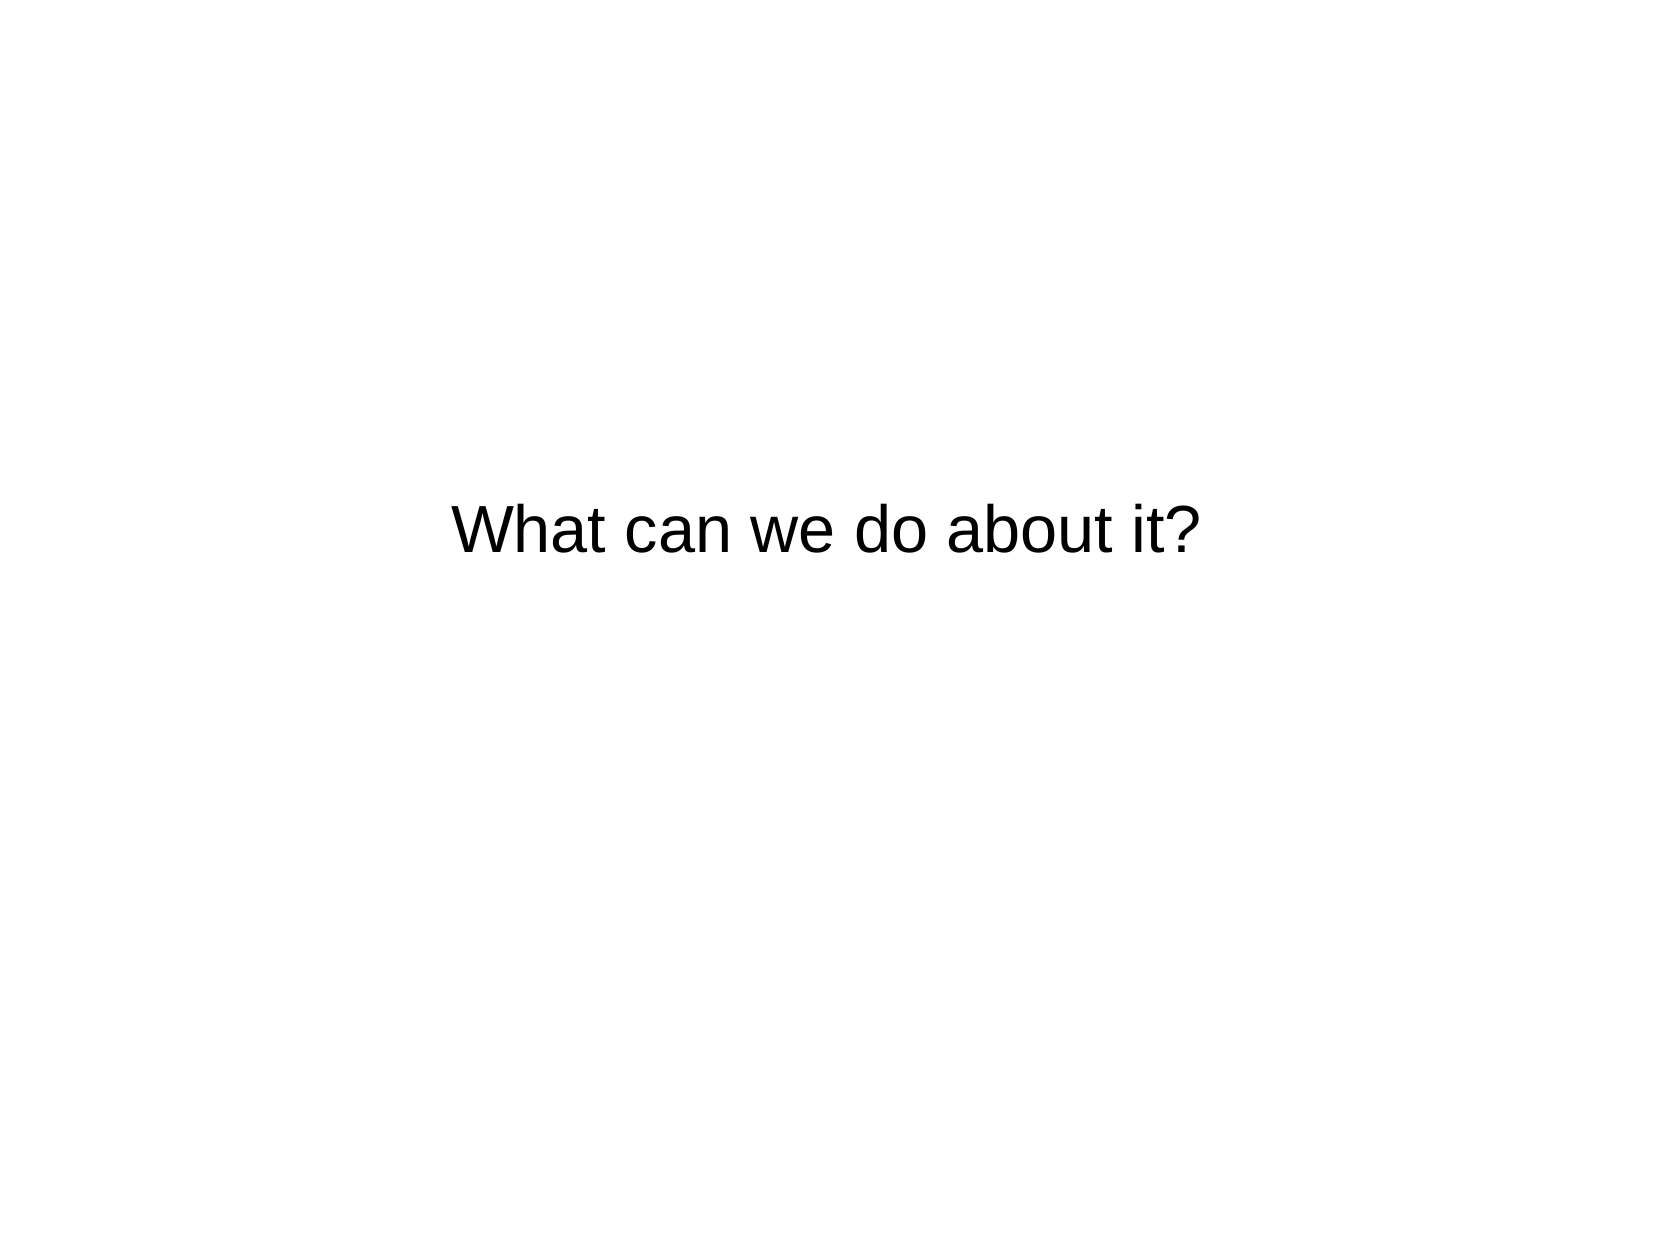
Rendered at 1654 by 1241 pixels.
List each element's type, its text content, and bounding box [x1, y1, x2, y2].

subtitle What can we do about it? [82, 49, 1571, 1010]
